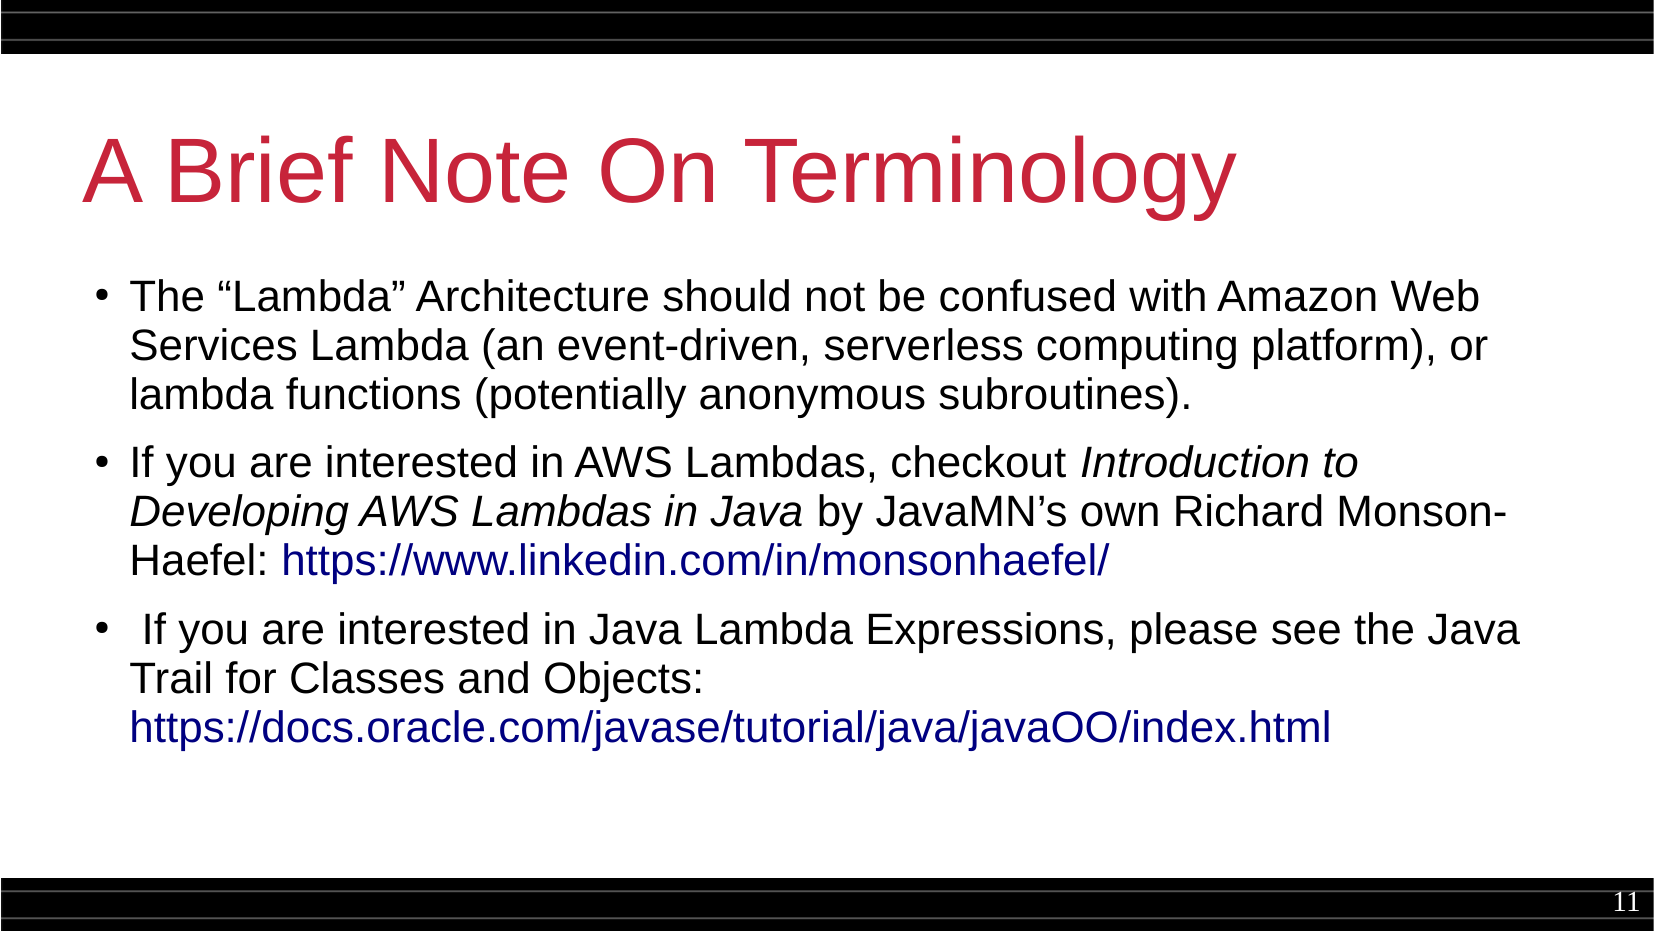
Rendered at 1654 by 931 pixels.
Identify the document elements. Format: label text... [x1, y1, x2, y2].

list The “Lambda” Architecture should not be confused with Amazon Web Services Lambda (an event-driven, serverless computing platform), or lambda functions (potentially anonymous subroutines). If you are interested in AWS Lambdas, checkout Introduction to Developing AWS Lambdas in Java by JavaMN’s own Richard Monson-Haefel: https://www.linkedin.com/in/monsonhaefel/ If you are interested in Java Lambda Expressions, please see the Java Trail for Classes and Objects: https://docs.oracle.com/javase/tutorial/java/javaOO/index.html [82, 271, 1571, 758]
title A Brief Note On Terminology [82, 92, 1571, 249]
picture [1, 0, 1654, 54]
picture [1, 878, 1654, 931]
